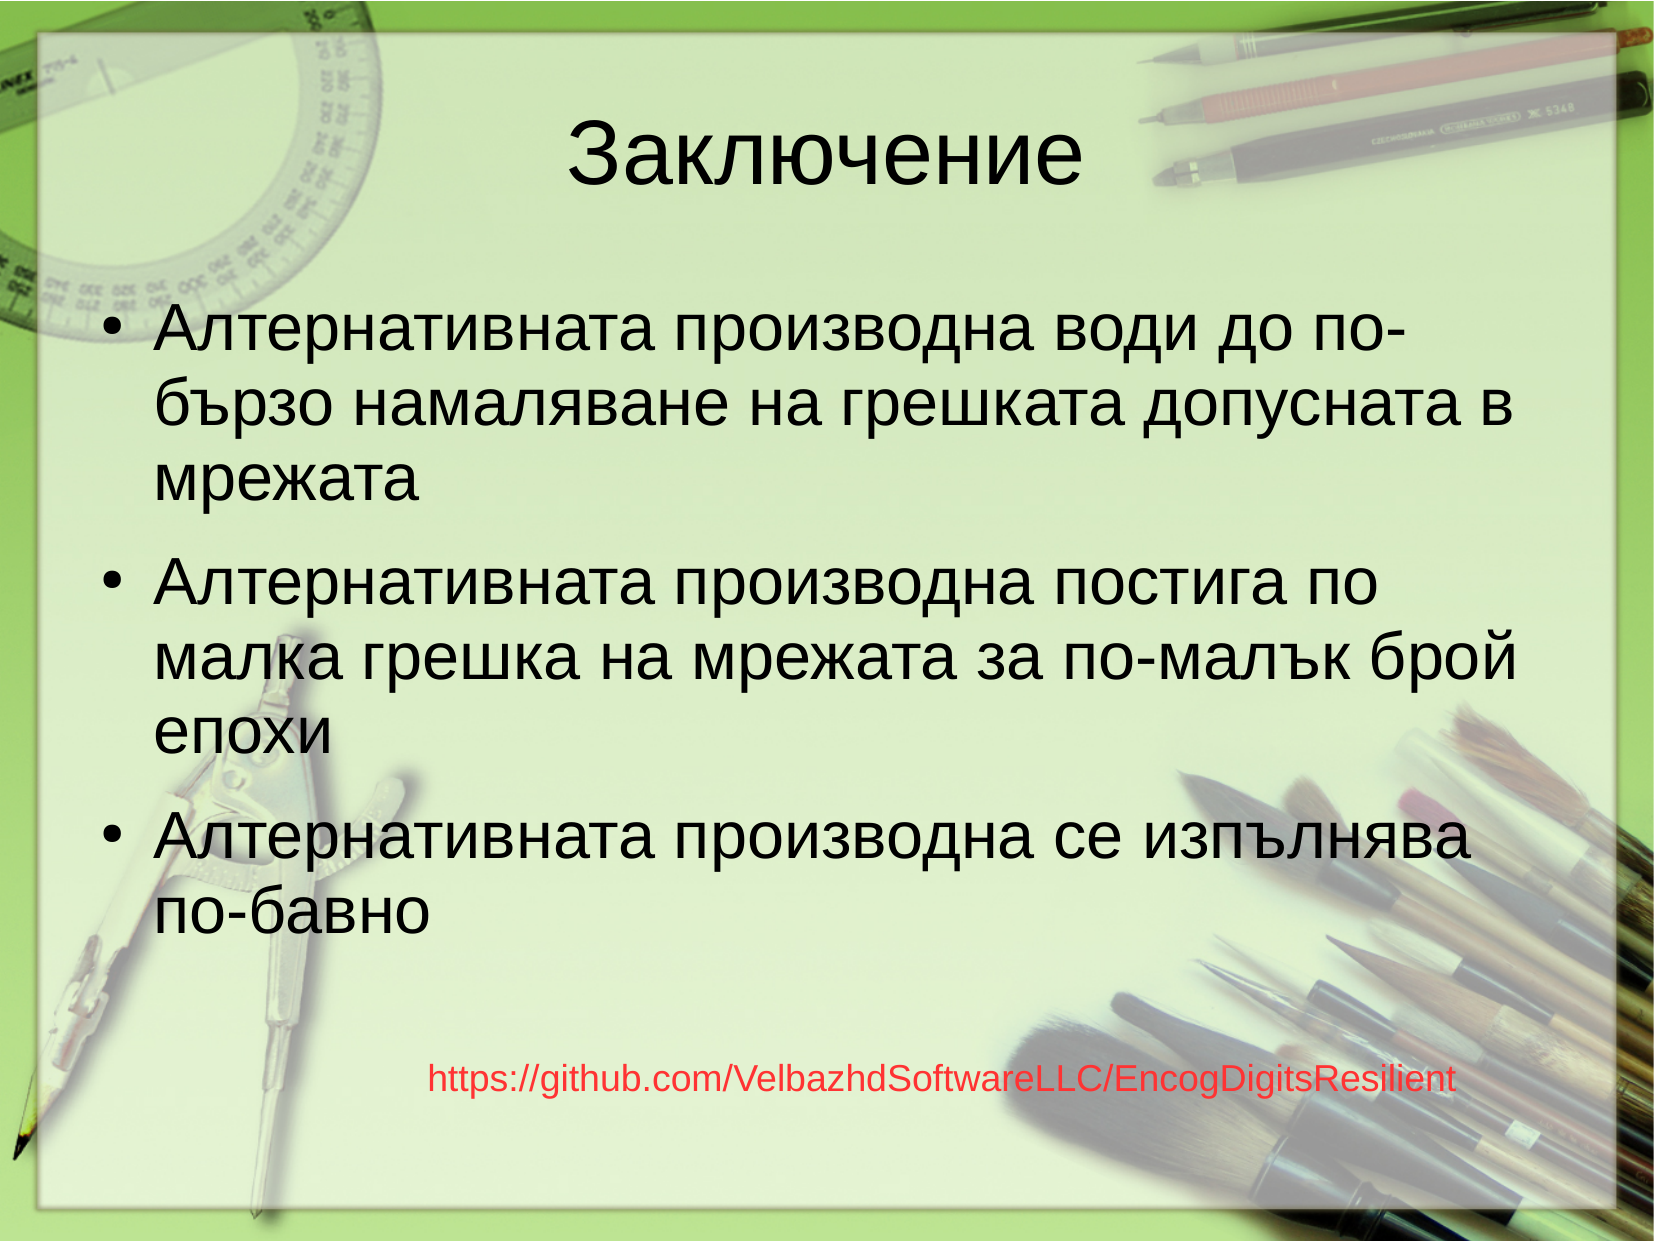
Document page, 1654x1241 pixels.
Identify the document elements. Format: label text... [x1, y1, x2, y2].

list Алтернативната производна води до по-бързо намаляване на грешката допусната в мрежата Алтернативната производна постига по малка грешка на мрежата за по-малък брой епохи Алтернативната производна се изпълнява по-бавно [82, 290, 1571, 1157]
title Заключение [82, 49, 1571, 257]
text_box https://github.com/VelbazhdSoftwareLLC/EncogDigitsResilient [412, 1050, 1472, 1107]
picture [0, 1, 1654, 1241]
